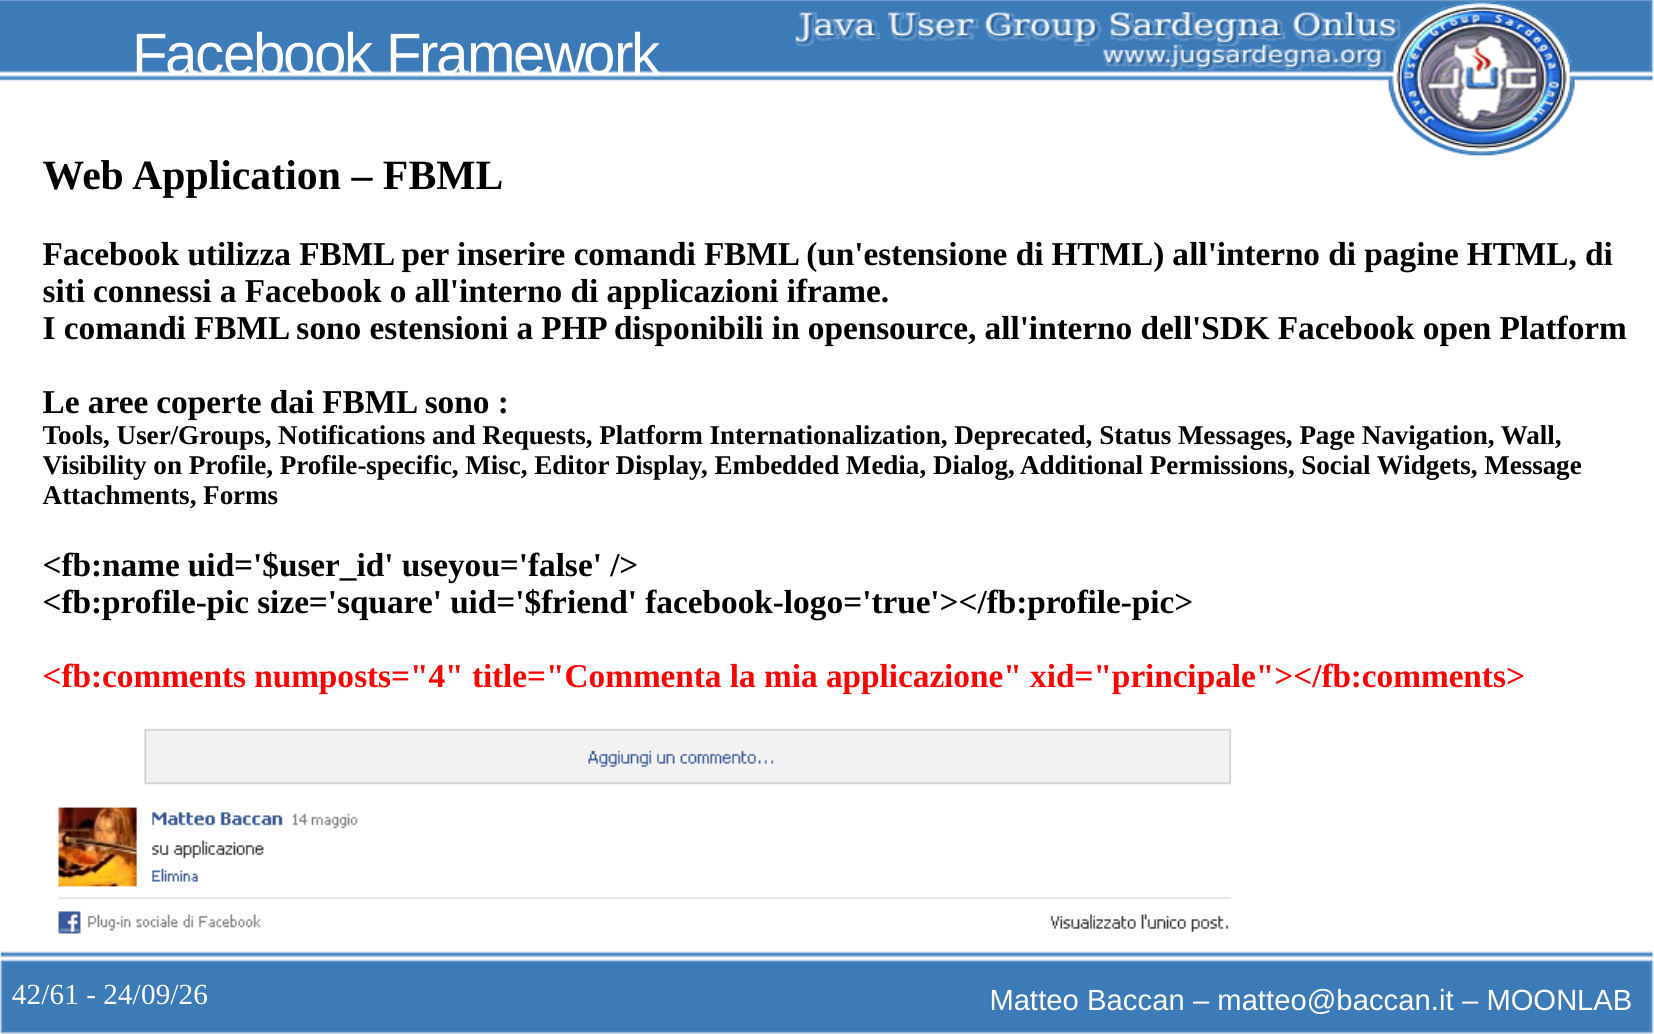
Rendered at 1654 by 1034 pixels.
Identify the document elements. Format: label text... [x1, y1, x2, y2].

title Facebook Framework [132, 5, 1609, 103]
picture [0, 0, 1654, 1034]
text_box Web Application – FBML Facebook utilizza FBML per inserire comandi FBML (un'estensione di HTML) all'interno di pagine HTML, di siti connessi a Facebook o all'interno di applicazioni iframe. I comandi FBML sono estensioni a PHP disponibili in opensource, all'interno dell'SDK Facebook open Platform Le aree coperte dai FBML sono : Tools, User/Groups, Notifications and Requests, Platform Internationalization, Deprecated, Status Messages, Page Navigation, Wall, Visibility on Profile, Profile-specific, Misc, Editor Display, Embedded Media, Dialog, Additional Permissions, Social Widgets, Message Attachments, Forms <fb:name uid='$user_id' useyou='false' /> <fb:profile-pic size='square' uid='$friend' facebook-logo='true'></fb:profile-pic> <fb:comments numposts="4" title="Commenta la mia applicazione" xid="principale"></fb:comments> [27, 144, 1654, 714]
